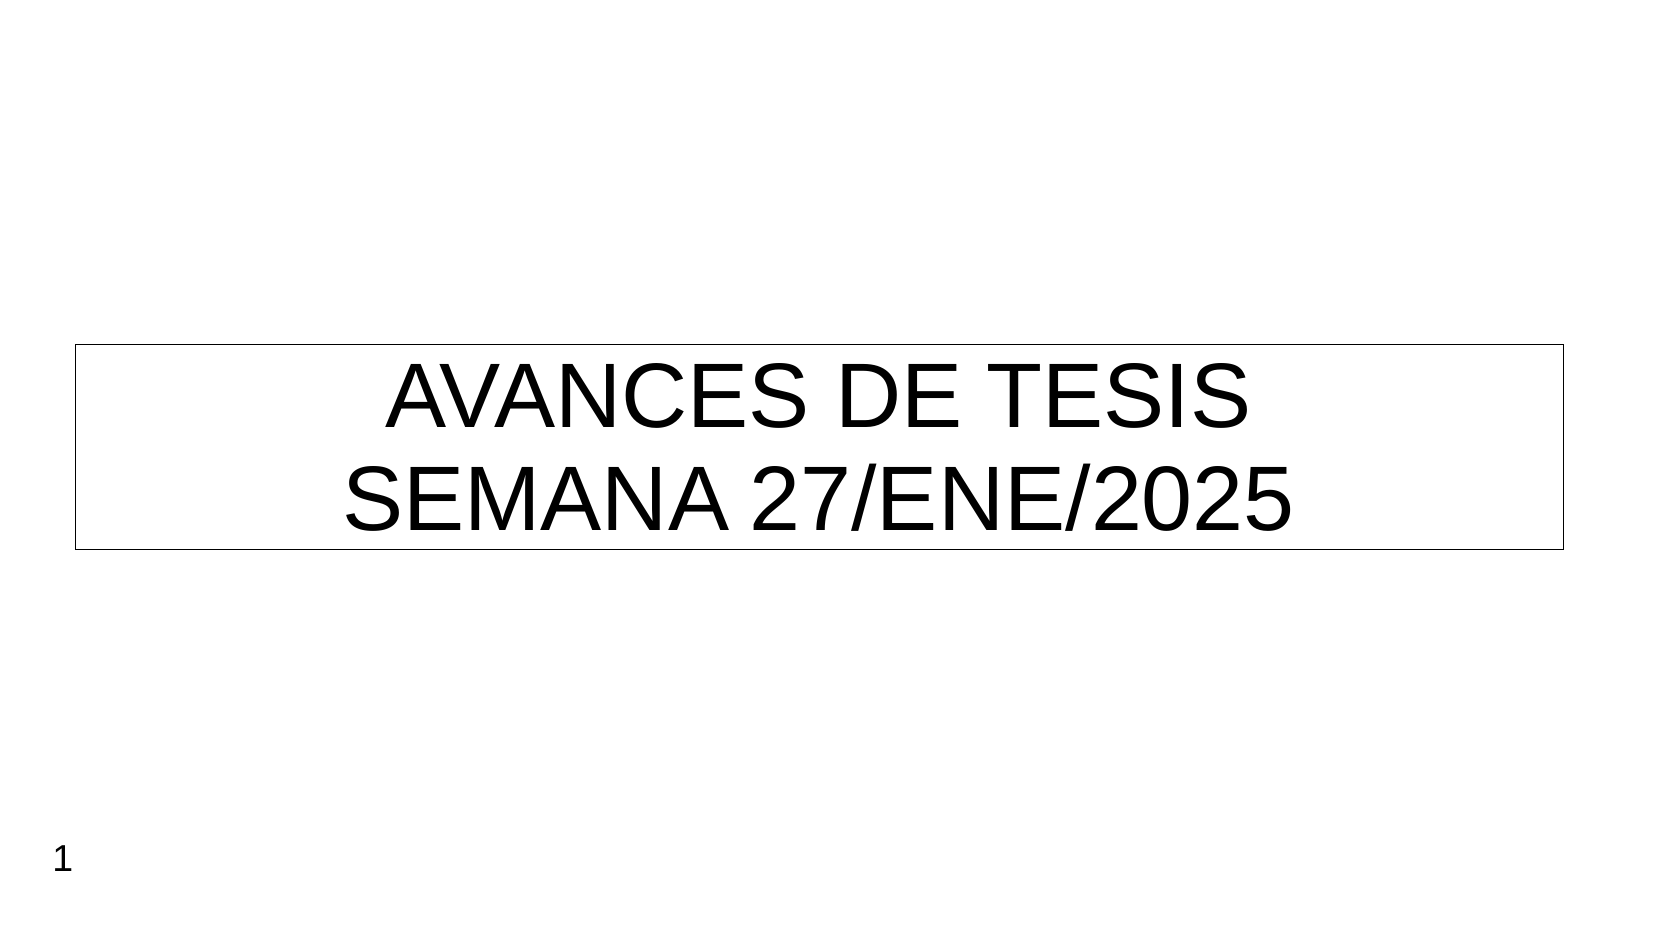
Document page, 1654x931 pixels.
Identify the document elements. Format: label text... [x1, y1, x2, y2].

text_box <number> [37, 829, 667, 901]
title AVANCES DE TESIS SEMANA 27/ENE/2025 [75, 344, 1564, 550]
